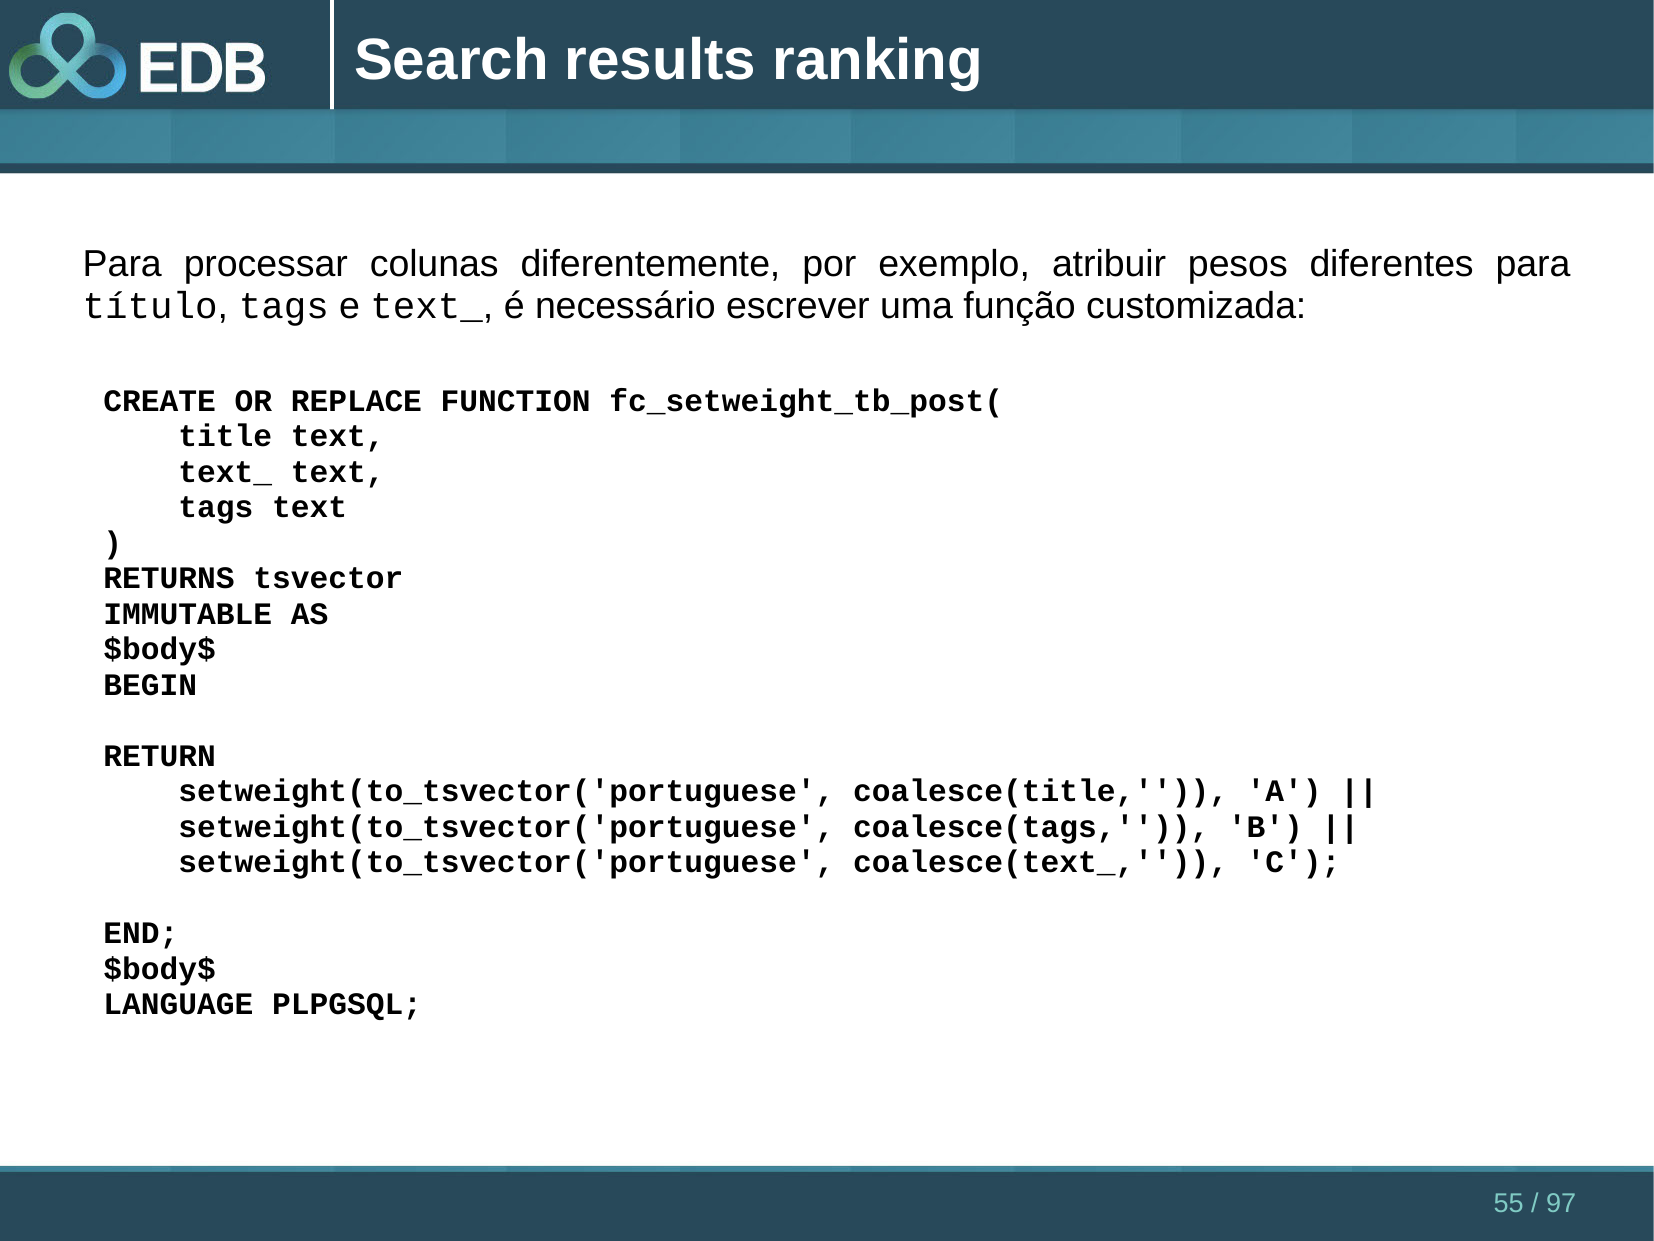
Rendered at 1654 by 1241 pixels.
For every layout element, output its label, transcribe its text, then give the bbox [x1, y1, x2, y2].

picture [0, 0, 1654, 1241]
text_box CREATE OR REPLACE FUNCTION fc_setweight_tb_post( title text, text_ text, tags text ) RETURNS tsvector IMMUTABLE AS $body$ BEGIN RETURN setweight(to_tsvector('portuguese', coalesce(title,'')), 'A') || setweight(to_tsvector('portuguese', coalesce(tags,'')), 'B') || setweight(to_tsvector('portuguese', coalesce(text_,'')), 'C'); END; $body$ LANGUAGE PLPGSQL; [88, 378, 1536, 1034]
list Para processar colunas diferentemente, por exemplo, atribuir pesos diferentes para título, tags e text_, é necessário escrever uma função customizada: [82, 242, 1571, 330]
title Search results ranking [354, 0, 1625, 125]
